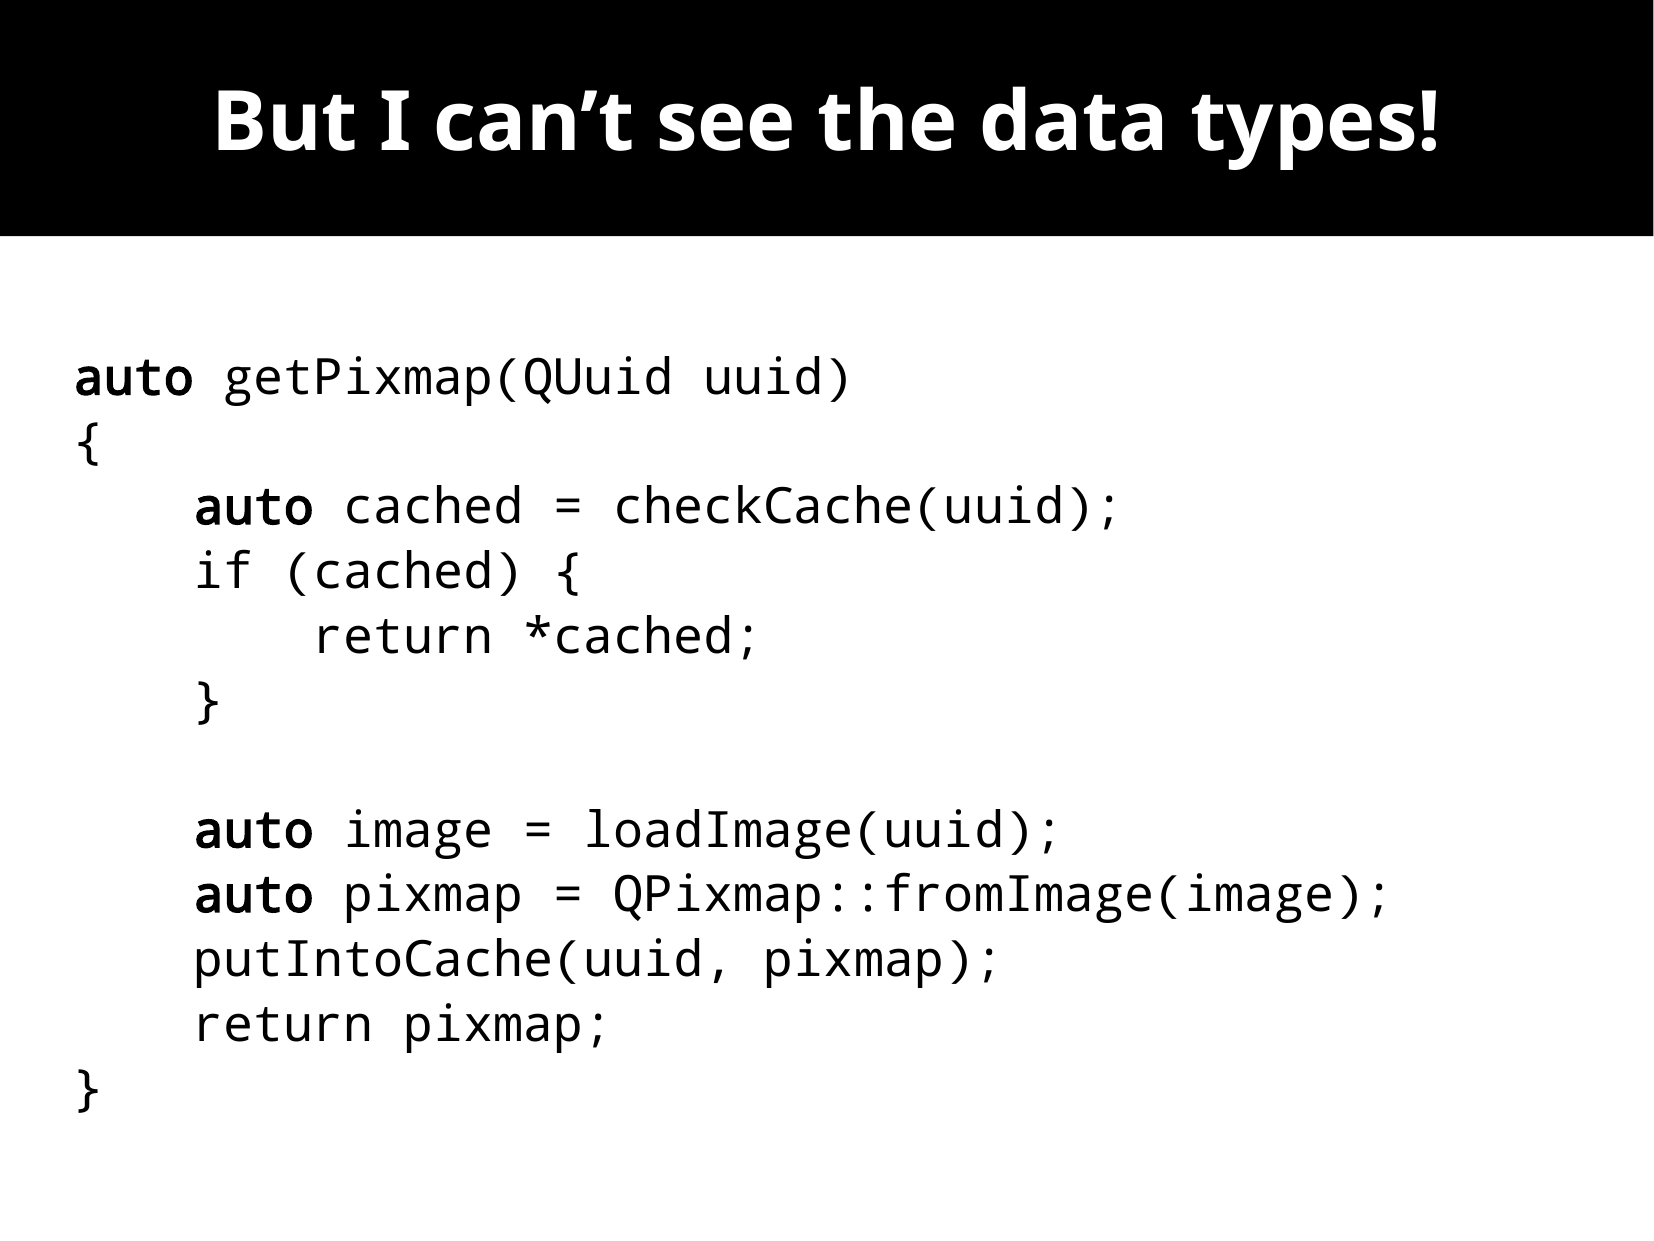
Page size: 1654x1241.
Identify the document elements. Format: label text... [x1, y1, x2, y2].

text_box auto getPixmap(QUuid uuid) { auto cached = checkCache(uuid); if (cached) { return *cached; } auto image = loadImage(uuid); auto pixmap = QPixmap::fromImage(image); putIntoCache(uuid, pixmap); return pixmap; } [59, 275, 1619, 1193]
subtitle But I can’t see the data types! [0, 0, 1654, 237]
